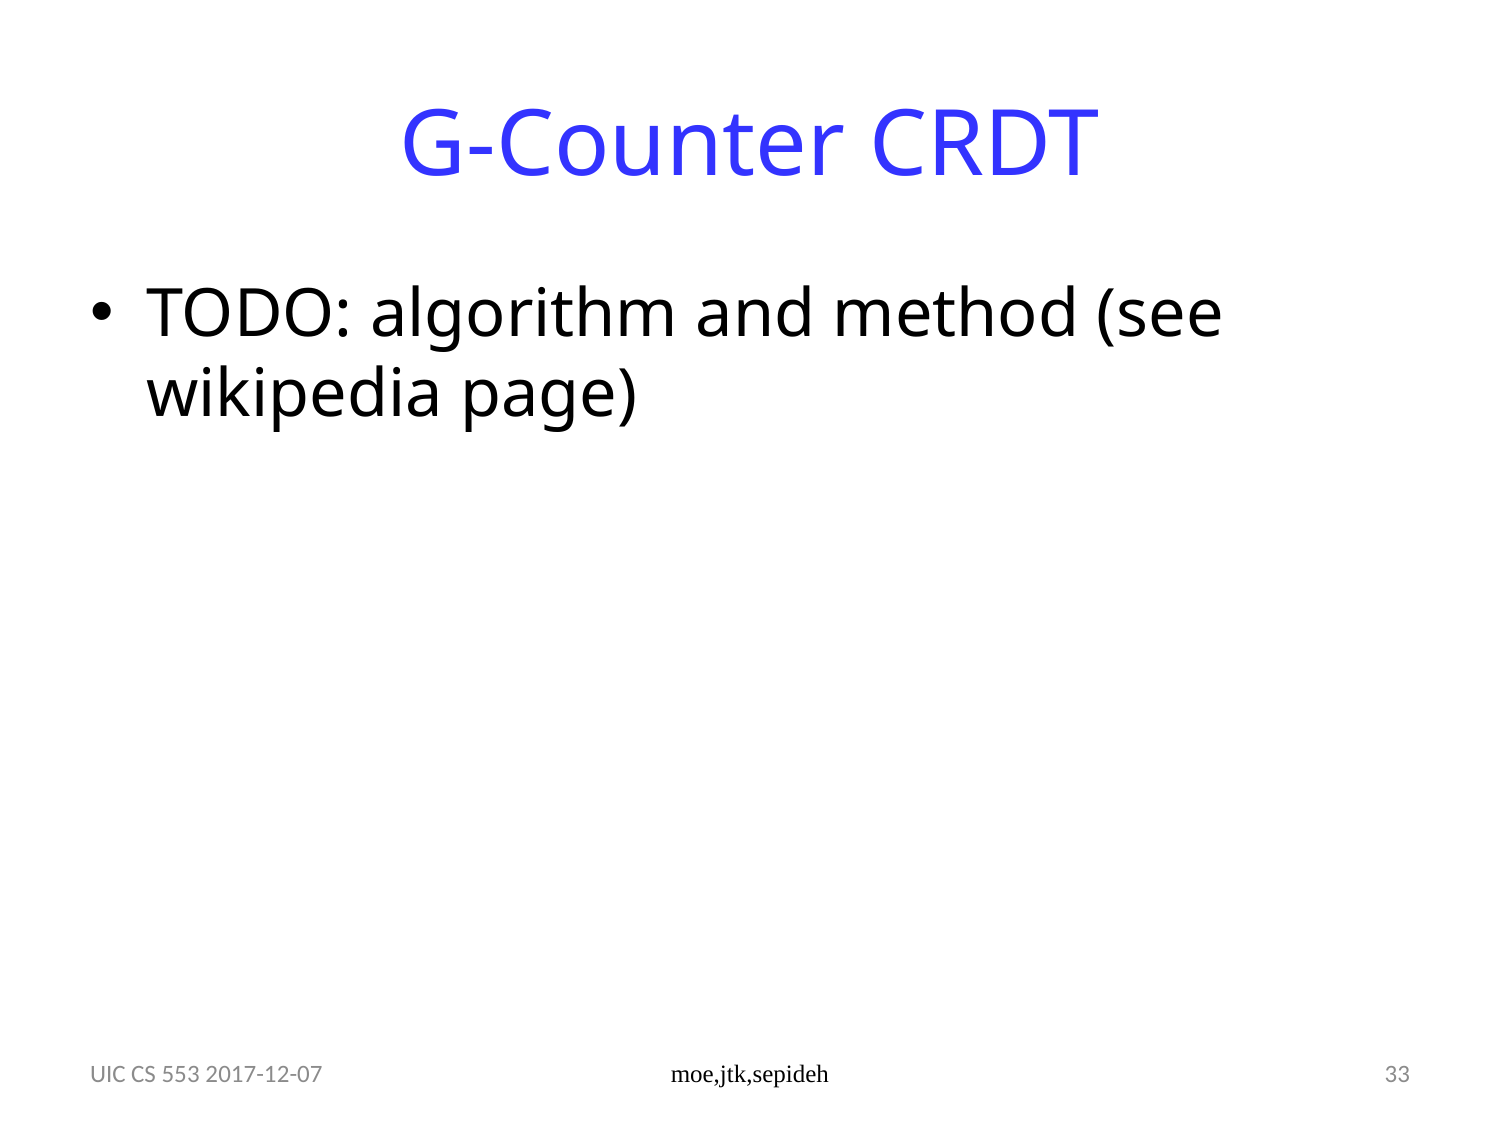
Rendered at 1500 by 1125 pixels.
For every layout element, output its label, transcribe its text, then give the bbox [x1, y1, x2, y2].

list TODO: algorithm and method (see wikipedia page) [75, 262, 1425, 1005]
title G-Counter CRDT [75, 45, 1425, 233]
